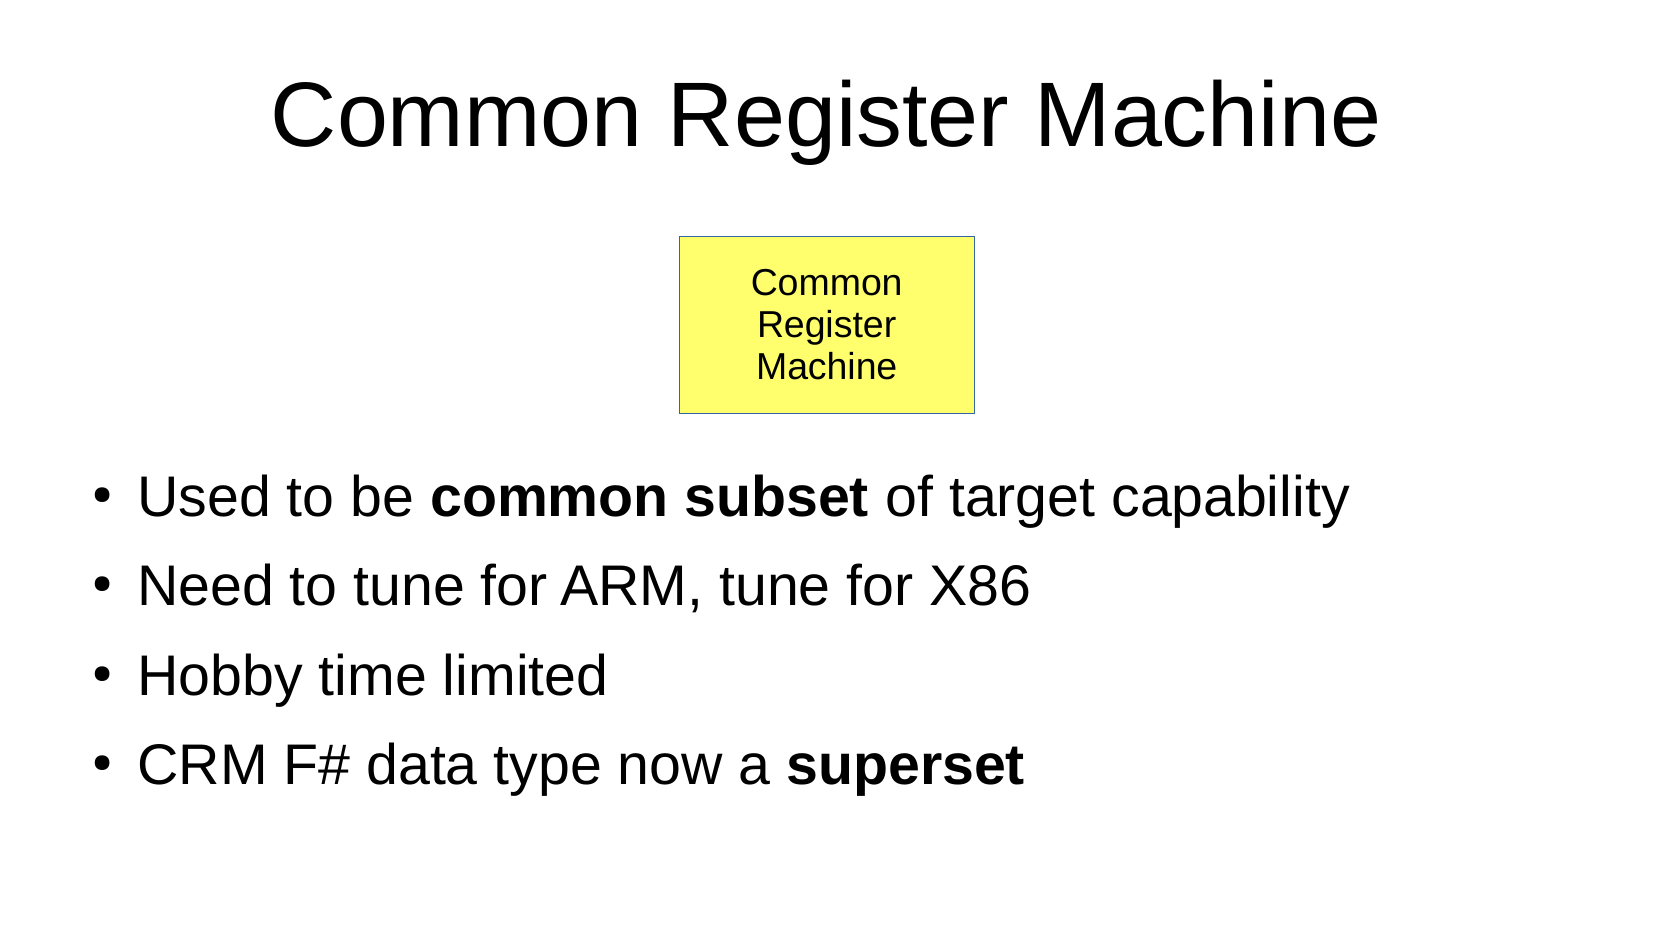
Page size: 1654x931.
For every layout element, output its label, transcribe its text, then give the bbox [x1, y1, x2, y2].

title Common Register Machine [82, 37, 1571, 193]
text_box Common Register Machine [679, 236, 975, 414]
list Used to be common subset of target capability Need to tune for ARM, tune for X86 Hobby time limited CRM F# data type now a superset [76, 464, 1565, 798]
